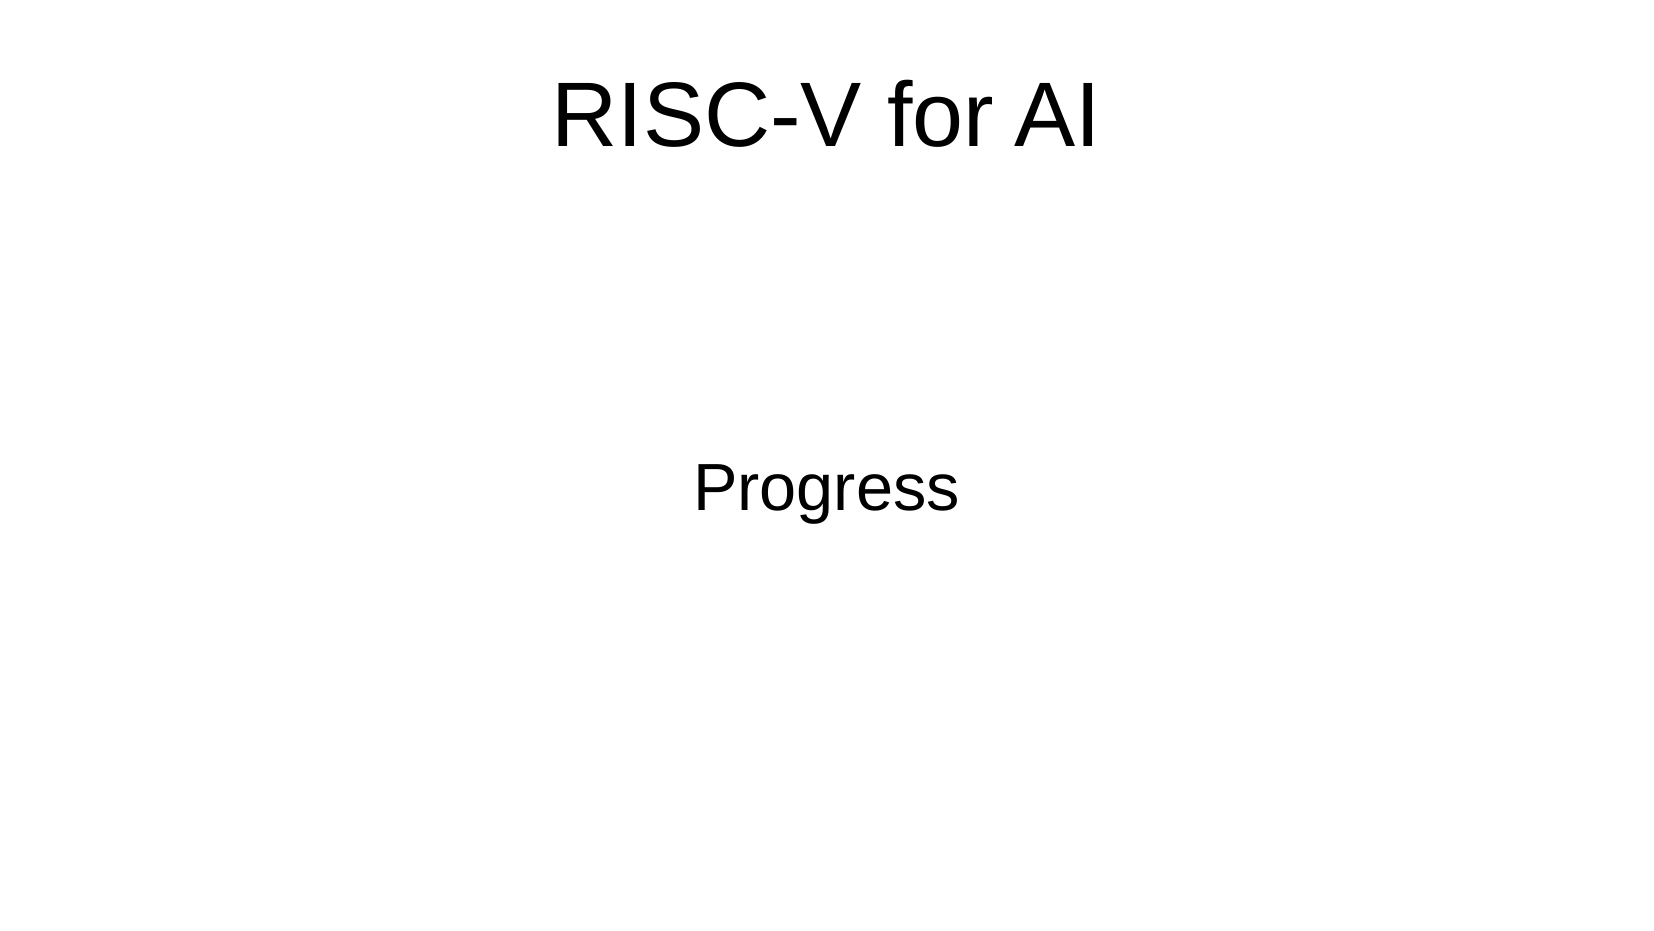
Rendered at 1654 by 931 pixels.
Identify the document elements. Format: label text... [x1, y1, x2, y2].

title RISC-V for AI [82, 37, 1571, 193]
subtitle Progress [82, 217, 1571, 758]
